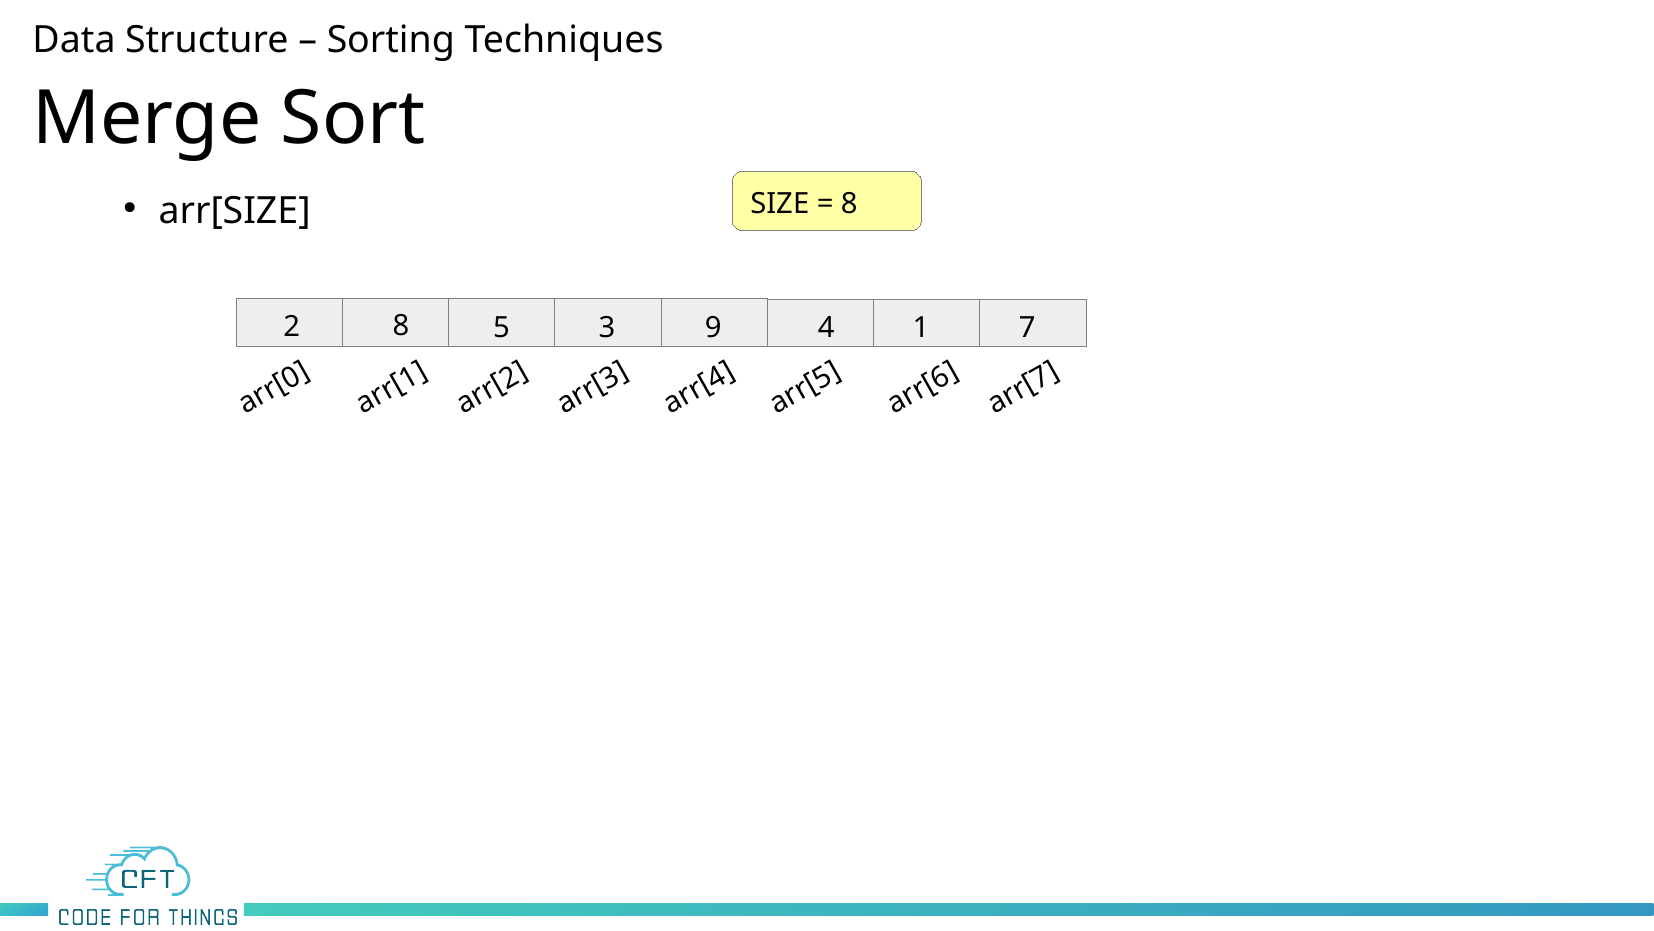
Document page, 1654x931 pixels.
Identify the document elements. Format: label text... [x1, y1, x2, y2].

text_box [317, 298, 377, 347]
text_box arr[4] [641, 324, 776, 461]
text_box 7 [1003, 299, 1053, 349]
text_box arr[6] [861, 324, 999, 461]
text_box arr[SIZE] [108, 176, 353, 243]
text_box 2 [268, 297, 317, 347]
text_box [527, 298, 583, 347]
text_box arr[2] [430, 324, 568, 440]
text_box [1053, 299, 1087, 345]
text_box [732, 171, 922, 231]
text_box arr[1] [330, 324, 467, 461]
text_box SIZE = 8 [735, 175, 916, 225]
picture [59, 846, 237, 925]
text_box [236, 298, 268, 347]
text_box arr[0] [212, 324, 354, 440]
text_box [739, 298, 803, 347]
text_box arr[5] [744, 332, 885, 440]
text_box arr[3] [531, 324, 674, 440]
text_box [427, 298, 478, 347]
text_box arr[7] [962, 324, 1104, 440]
text_box 4 [803, 299, 861, 349]
text_box [946, 299, 1003, 347]
text_box 5 [478, 298, 527, 349]
title Data Structure – Sorting Techniques Merge Sort [32, 12, 1184, 166]
text_box [861, 299, 897, 347]
text_box 9 [690, 298, 739, 349]
text_box [632, 298, 690, 347]
text_box 8 [377, 297, 427, 347]
text_box 3 [583, 298, 632, 349]
text_box 1 [897, 299, 946, 349]
